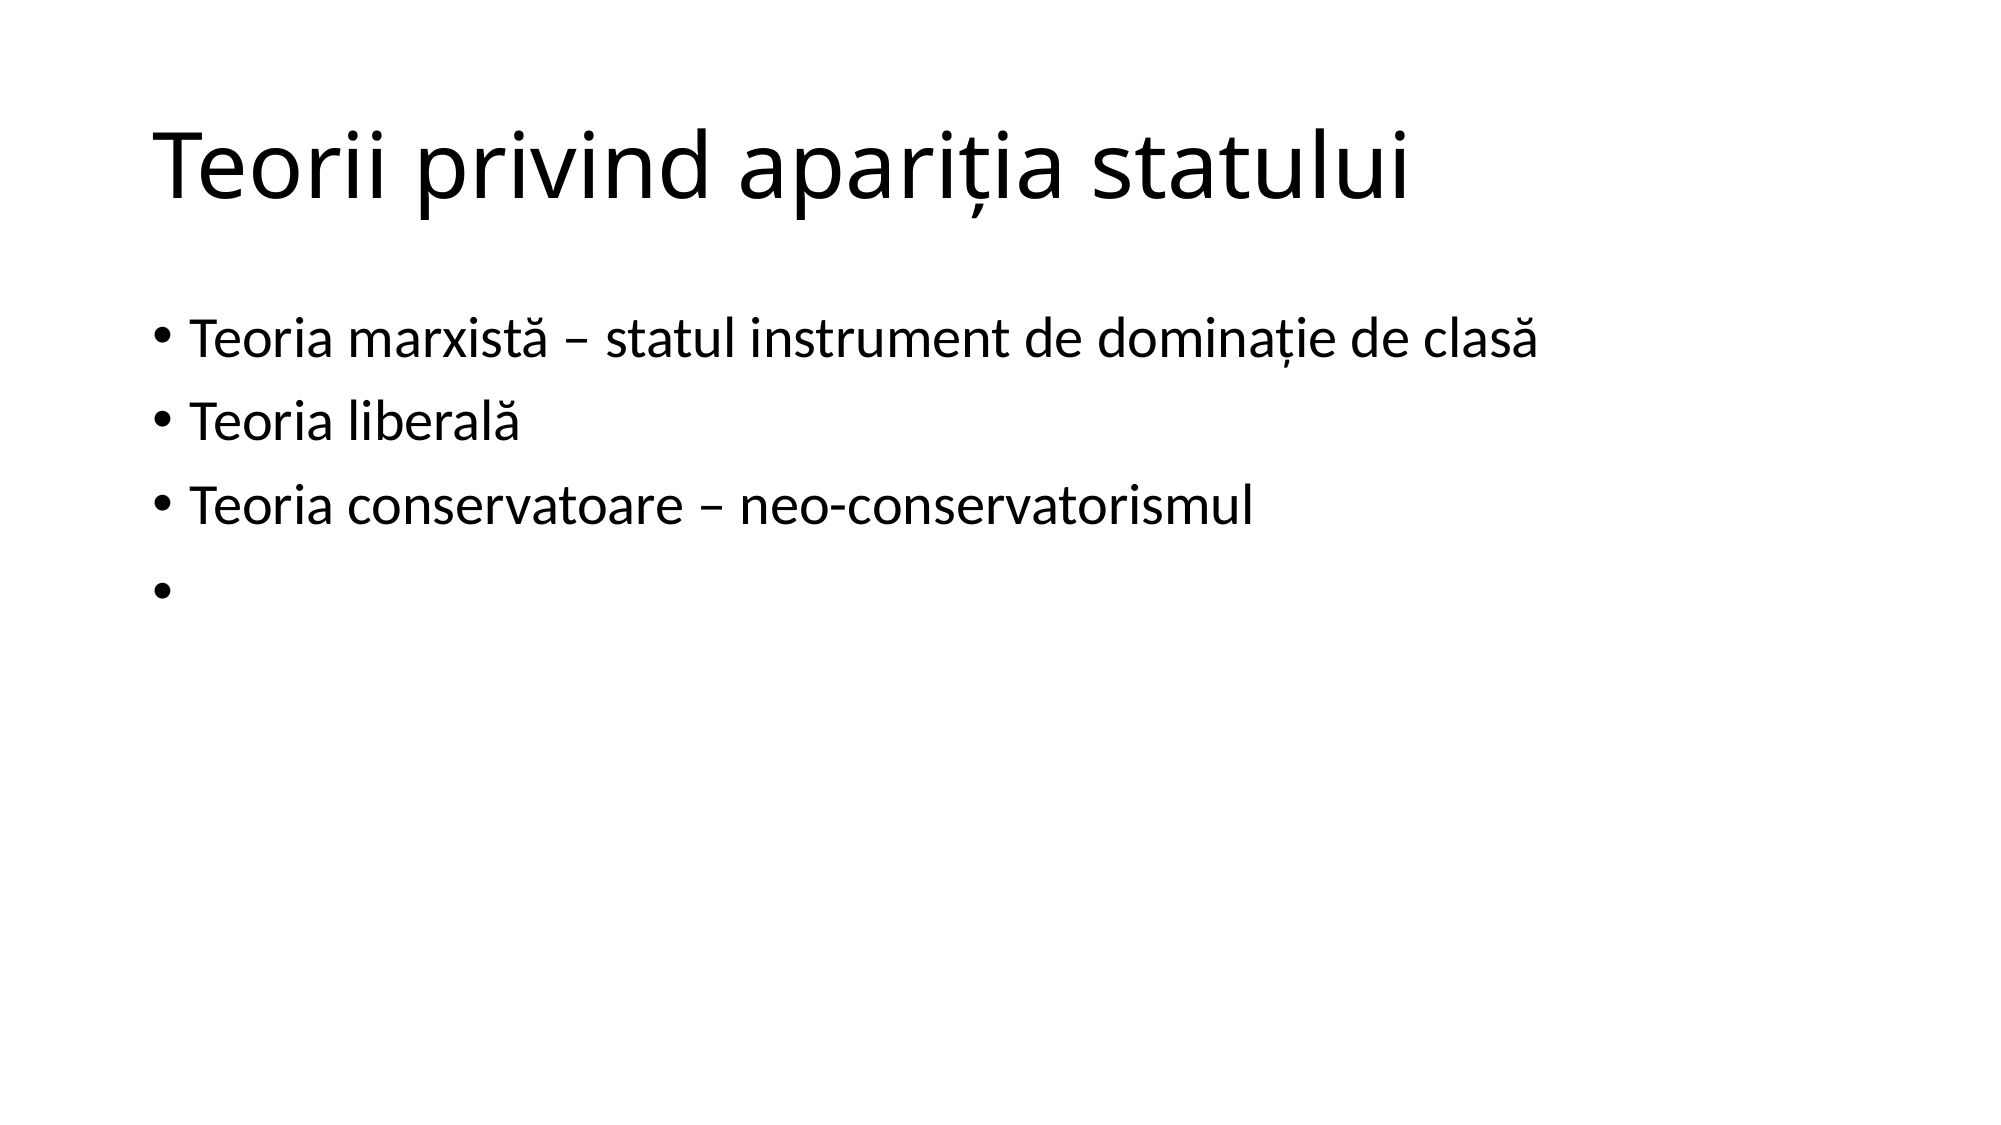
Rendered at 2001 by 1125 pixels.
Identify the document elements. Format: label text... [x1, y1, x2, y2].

list Teoria marxistă – statul instrument de dominație de clasă Teoria liberală Teoria conservatoare – neo-conservatorismul [137, 299, 1863, 1014]
title Teorii privind apariția statului [137, 59, 1863, 278]
